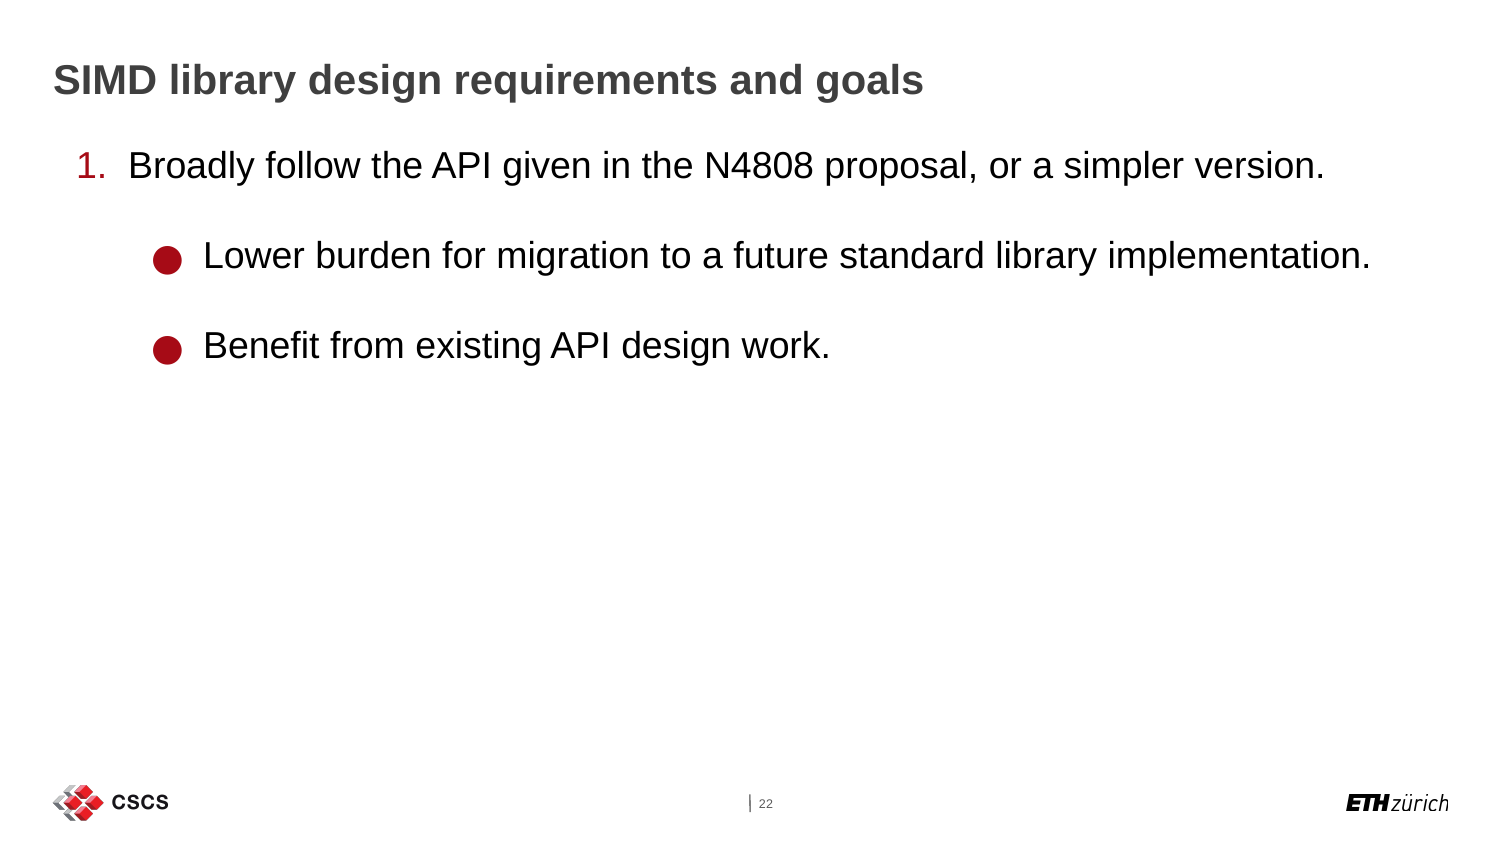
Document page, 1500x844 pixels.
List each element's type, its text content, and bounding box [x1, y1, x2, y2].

title SIMD library design requirements and goals [53, 5, 1447, 112]
picture [1346, 794, 1448, 811]
picture [43, 775, 177, 830]
slide_number <number> [750, 794, 798, 813]
list Broadly follow the API given in the N4808 proposal, or a simpler version. Lower burden for migration to a future standard library implementation. Benefit from existing API design work. [53, 133, 1447, 767]
